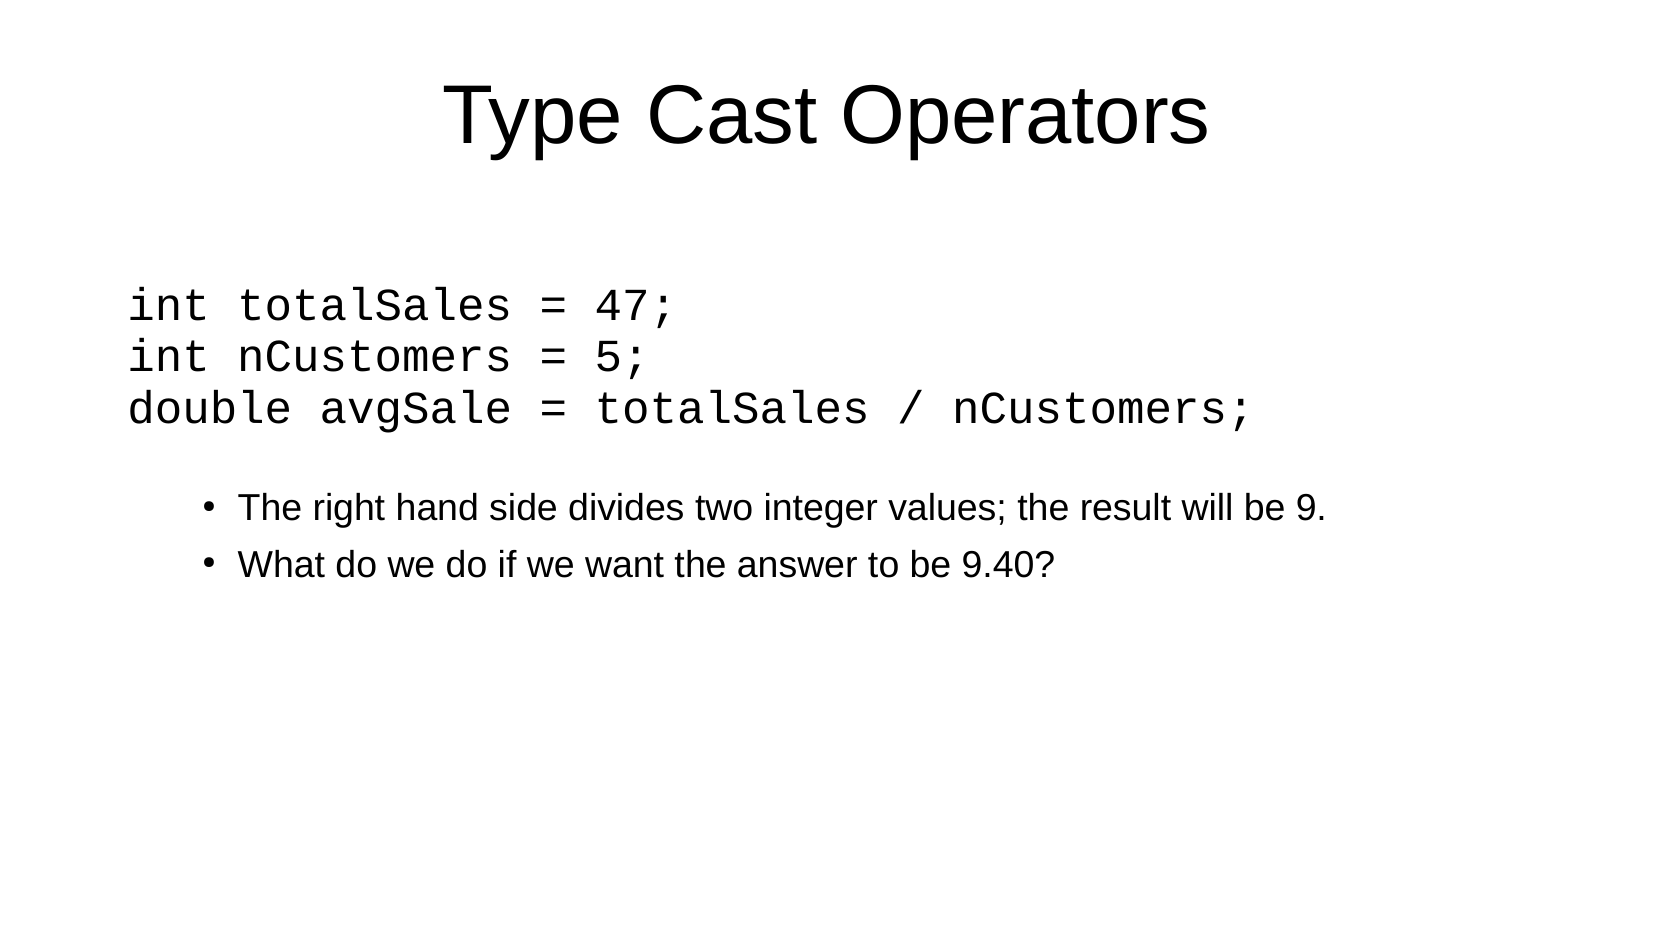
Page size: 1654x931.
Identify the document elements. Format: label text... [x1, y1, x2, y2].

text_box int totalSales = 47; int nCustomers = 5; double avgSale = totalSales / nCustomers; [112, 274, 1270, 445]
title Type Cast Operators [82, 37, 1571, 193]
text_box The right hand side divides two integer values; the result will be 9. What do we do if we want the answer to be 9.40? [187, 478, 1538, 601]
